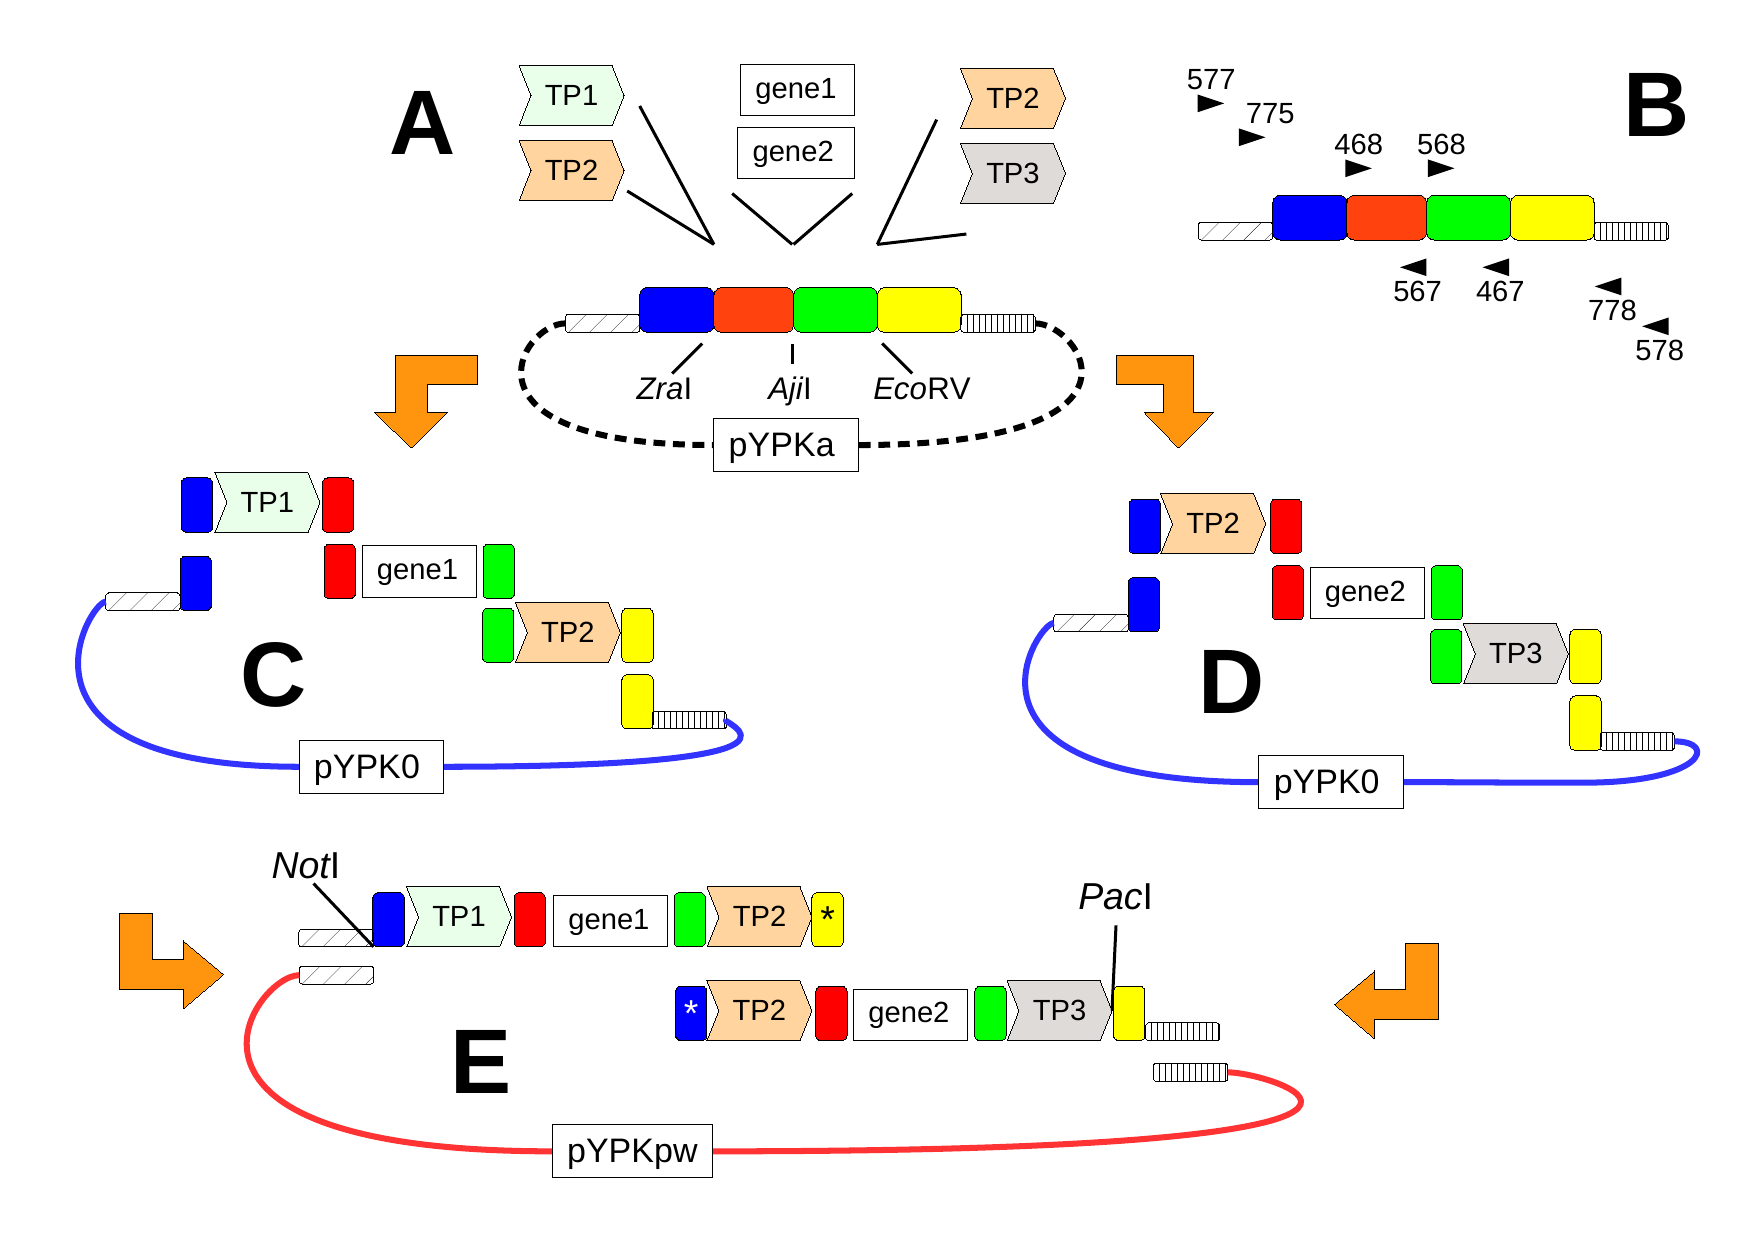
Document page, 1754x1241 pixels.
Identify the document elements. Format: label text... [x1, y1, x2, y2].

text_box TP3 [1463, 623, 1569, 684]
text_box A [374, 64, 583, 182]
text_box ZraI [621, 364, 724, 415]
text_box [1431, 565, 1463, 620]
text_box [1053, 577, 1160, 632]
text_box TP2 [1160, 493, 1266, 554]
text_box [1430, 629, 1462, 684]
text_box TP1 [406, 886, 512, 947]
text_box 467 [1461, 267, 1552, 315]
text_box [1569, 629, 1602, 684]
text_box [1569, 695, 1675, 751]
text_box AjiI [753, 364, 836, 415]
text_box 778 [1573, 286, 1664, 335]
text_box [674, 892, 706, 947]
text_box pYPK0 [299, 740, 444, 794]
text_box [815, 986, 848, 1041]
text_box TP1 [214, 472, 320, 533]
text_box gene1 [553, 895, 668, 947]
text_box pYPKpw [552, 1124, 713, 1178]
text_box [1270, 499, 1302, 554]
text_box [621, 674, 727, 729]
text_box [483, 544, 515, 599]
text_box B [1608, 45, 1754, 164]
text_box [1272, 565, 1304, 620]
text_box gene1 [362, 545, 477, 598]
text_box gene2 [737, 127, 855, 179]
text_box [119, 913, 224, 1009]
text_box gene2 [1310, 567, 1425, 619]
text_box [374, 355, 478, 448]
text_box pYPK0 [1258, 755, 1404, 809]
text_box C [225, 615, 329, 734]
text_box TP1 [519, 65, 625, 126]
text_box 577 [1172, 55, 1251, 104]
text_box TP3 [1007, 980, 1113, 1041]
text_box TP2 [515, 602, 621, 663]
text_box * [811, 892, 844, 947]
text_box TP2 [706, 980, 812, 1041]
text_box D [1183, 623, 1287, 741]
text_box 578 [1620, 326, 1711, 374]
text_box 775 [1231, 89, 1310, 138]
text_box [1334, 943, 1439, 1039]
text_box 567 [1378, 267, 1461, 315]
text_box TP2 [960, 68, 1066, 129]
text_box [105, 556, 212, 611]
text_box [1198, 195, 1669, 241]
text_box [1116, 355, 1214, 448]
text_box gene1 [740, 64, 855, 116]
text_box [299, 966, 374, 985]
text_box 468 [1319, 120, 1399, 169]
text_box E [435, 1003, 644, 1122]
text_box [1113, 986, 1220, 1041]
text_box [181, 477, 213, 533]
text_box [324, 544, 356, 599]
text_box [1153, 1063, 1228, 1082]
text_box [514, 892, 546, 947]
text_box NotI [256, 837, 362, 894]
text_box [974, 986, 1007, 1041]
text_box [1129, 499, 1161, 554]
text_box [621, 608, 654, 663]
text_box EcoRV [858, 364, 997, 428]
text_box [565, 287, 1036, 333]
text_box * [675, 986, 707, 1041]
text_box [322, 477, 354, 533]
text_box PacI [1063, 868, 1169, 926]
text_box [482, 608, 514, 663]
text_box TP3 [960, 143, 1066, 204]
text_box [360, 892, 405, 947]
text_box gene2 [853, 989, 968, 1041]
text_box [298, 929, 370, 947]
text_box TP2 [519, 140, 625, 201]
text_box 568 [1402, 120, 1481, 169]
text_box pYPKa [713, 418, 859, 472]
text_box TP2 [707, 886, 811, 947]
